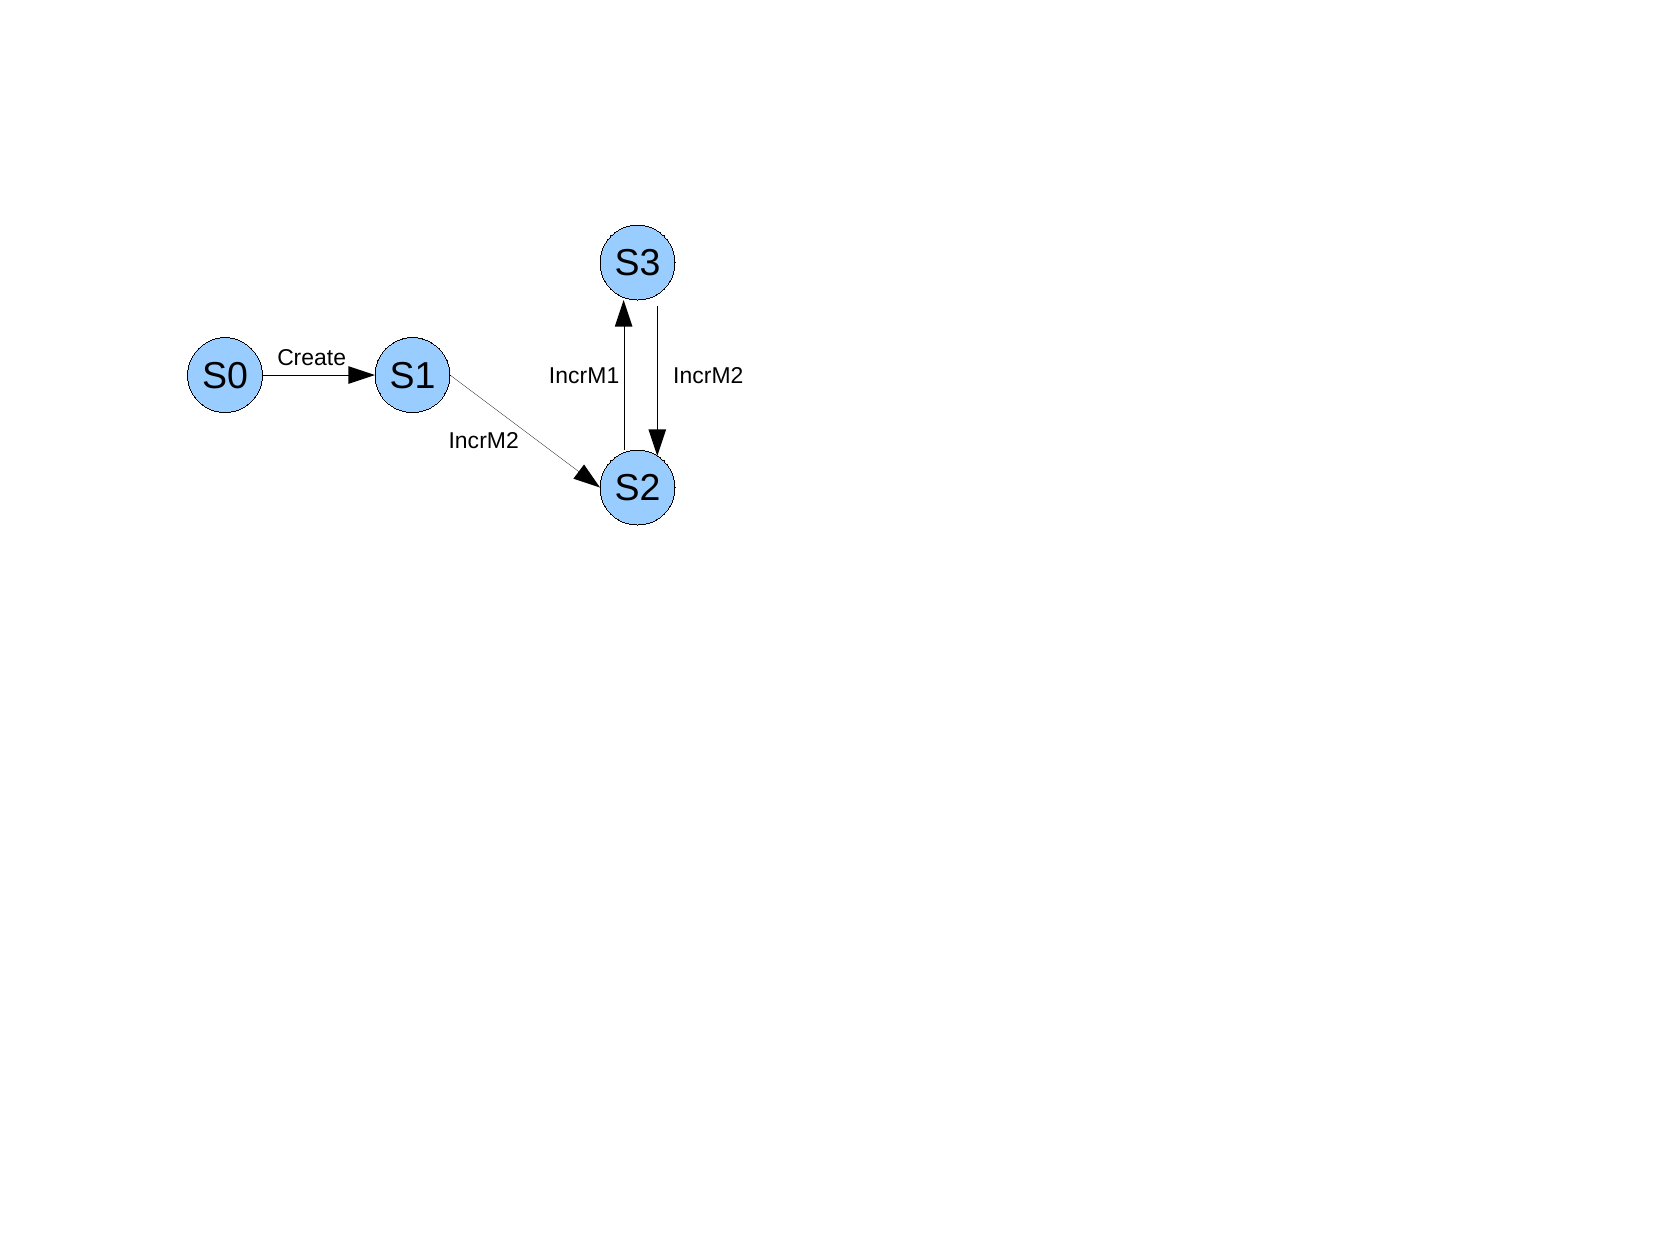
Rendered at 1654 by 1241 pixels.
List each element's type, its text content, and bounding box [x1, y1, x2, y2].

text_box IncrM2 [658, 355, 771, 396]
text_box IncrM1 [534, 355, 647, 396]
text_box S3 [600, 225, 676, 301]
text_box S2 [600, 450, 676, 526]
text_box S1 [375, 337, 450, 413]
text_box S0 [187, 337, 263, 413]
text_box IncrM2 [433, 420, 547, 461]
text_box Create [262, 337, 376, 379]
